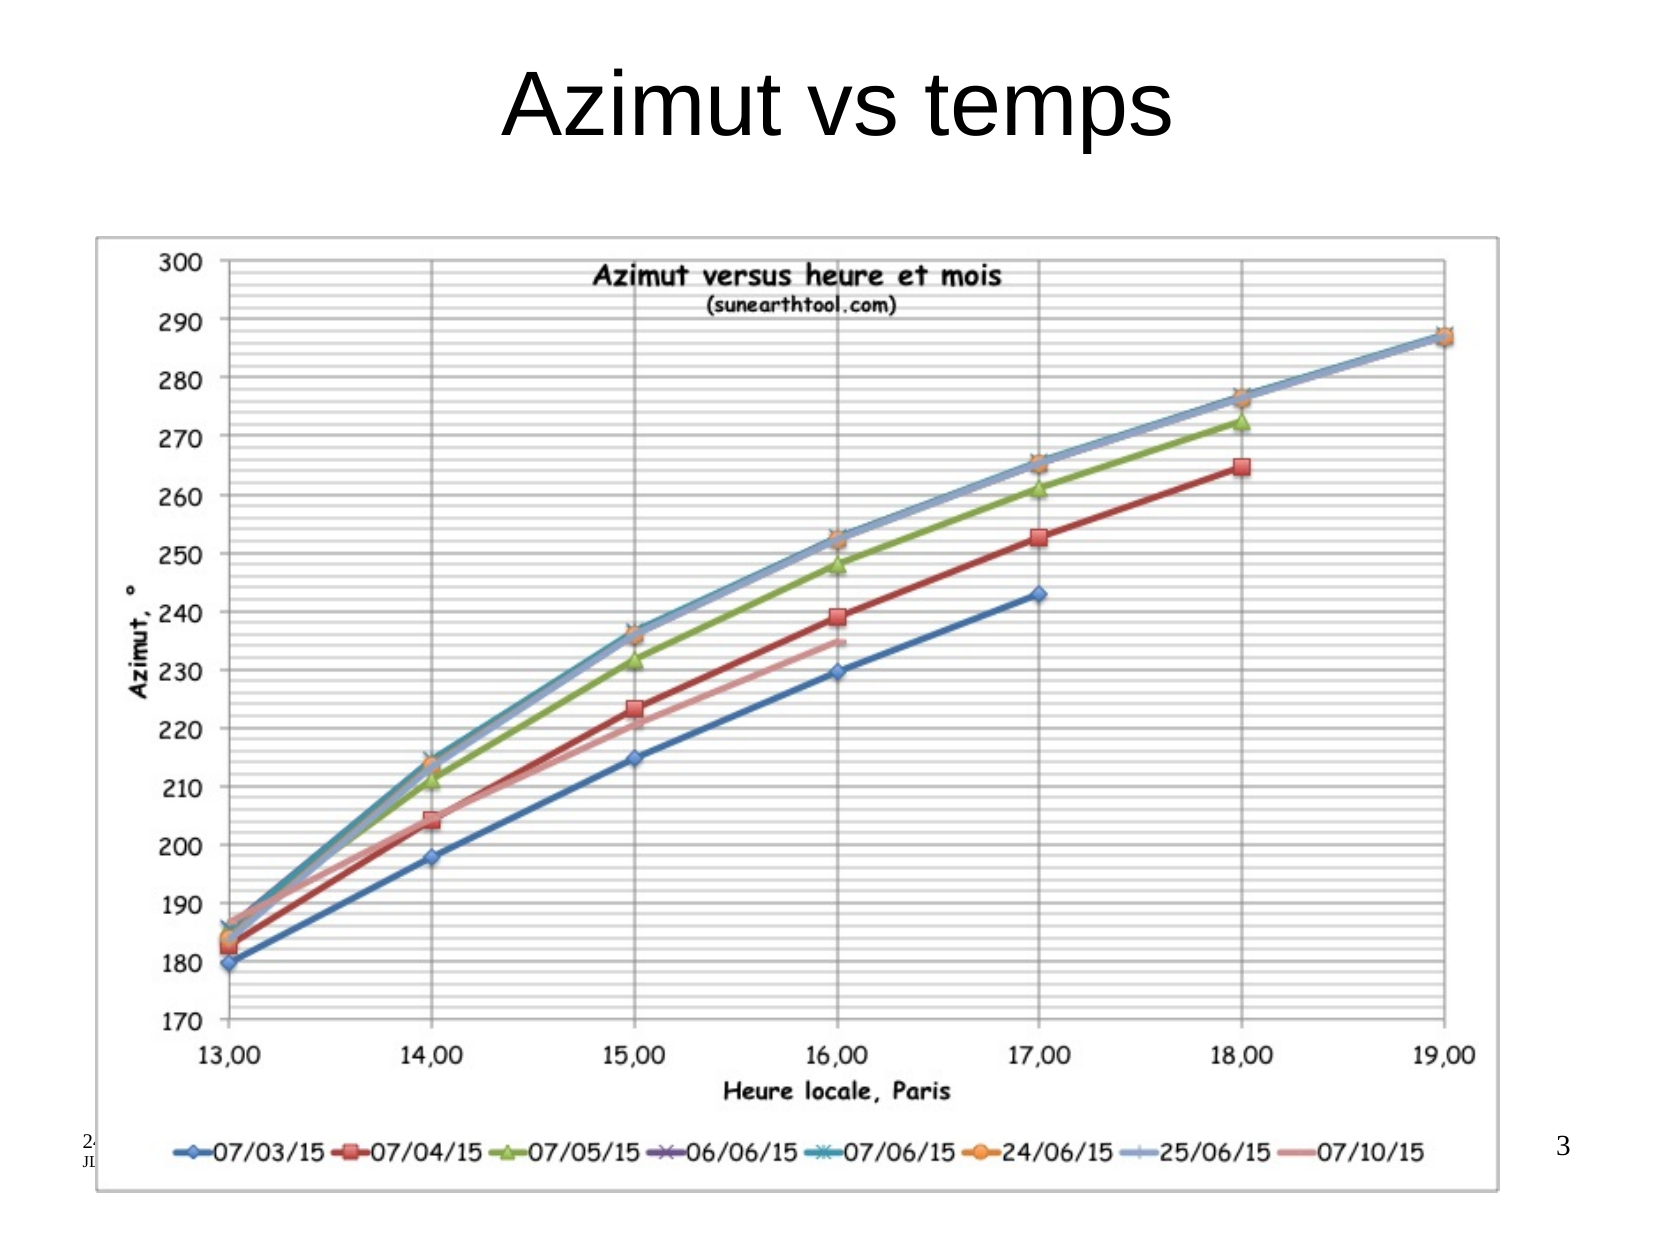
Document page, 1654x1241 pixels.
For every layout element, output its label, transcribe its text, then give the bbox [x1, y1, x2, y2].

picture [95, 236, 1501, 1193]
title Azimut vs temps [94, 0, 1583, 208]
